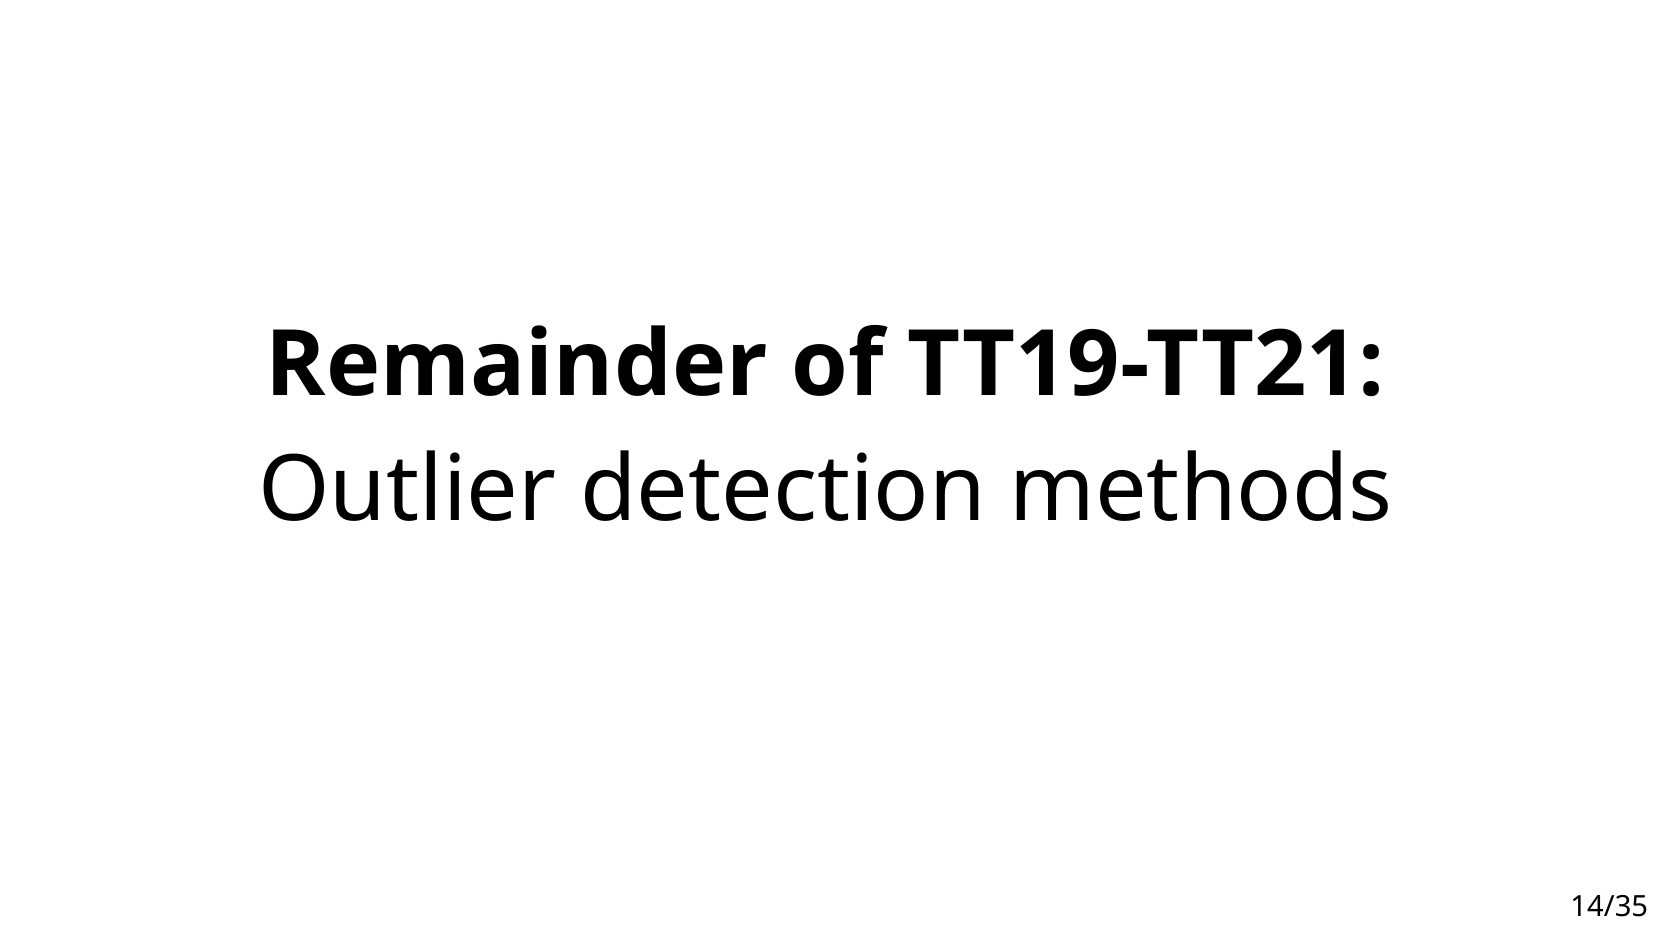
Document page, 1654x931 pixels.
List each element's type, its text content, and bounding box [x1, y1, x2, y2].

title Remainder of TT19-TT21: Outlier detection methods [81, 293, 1570, 552]
